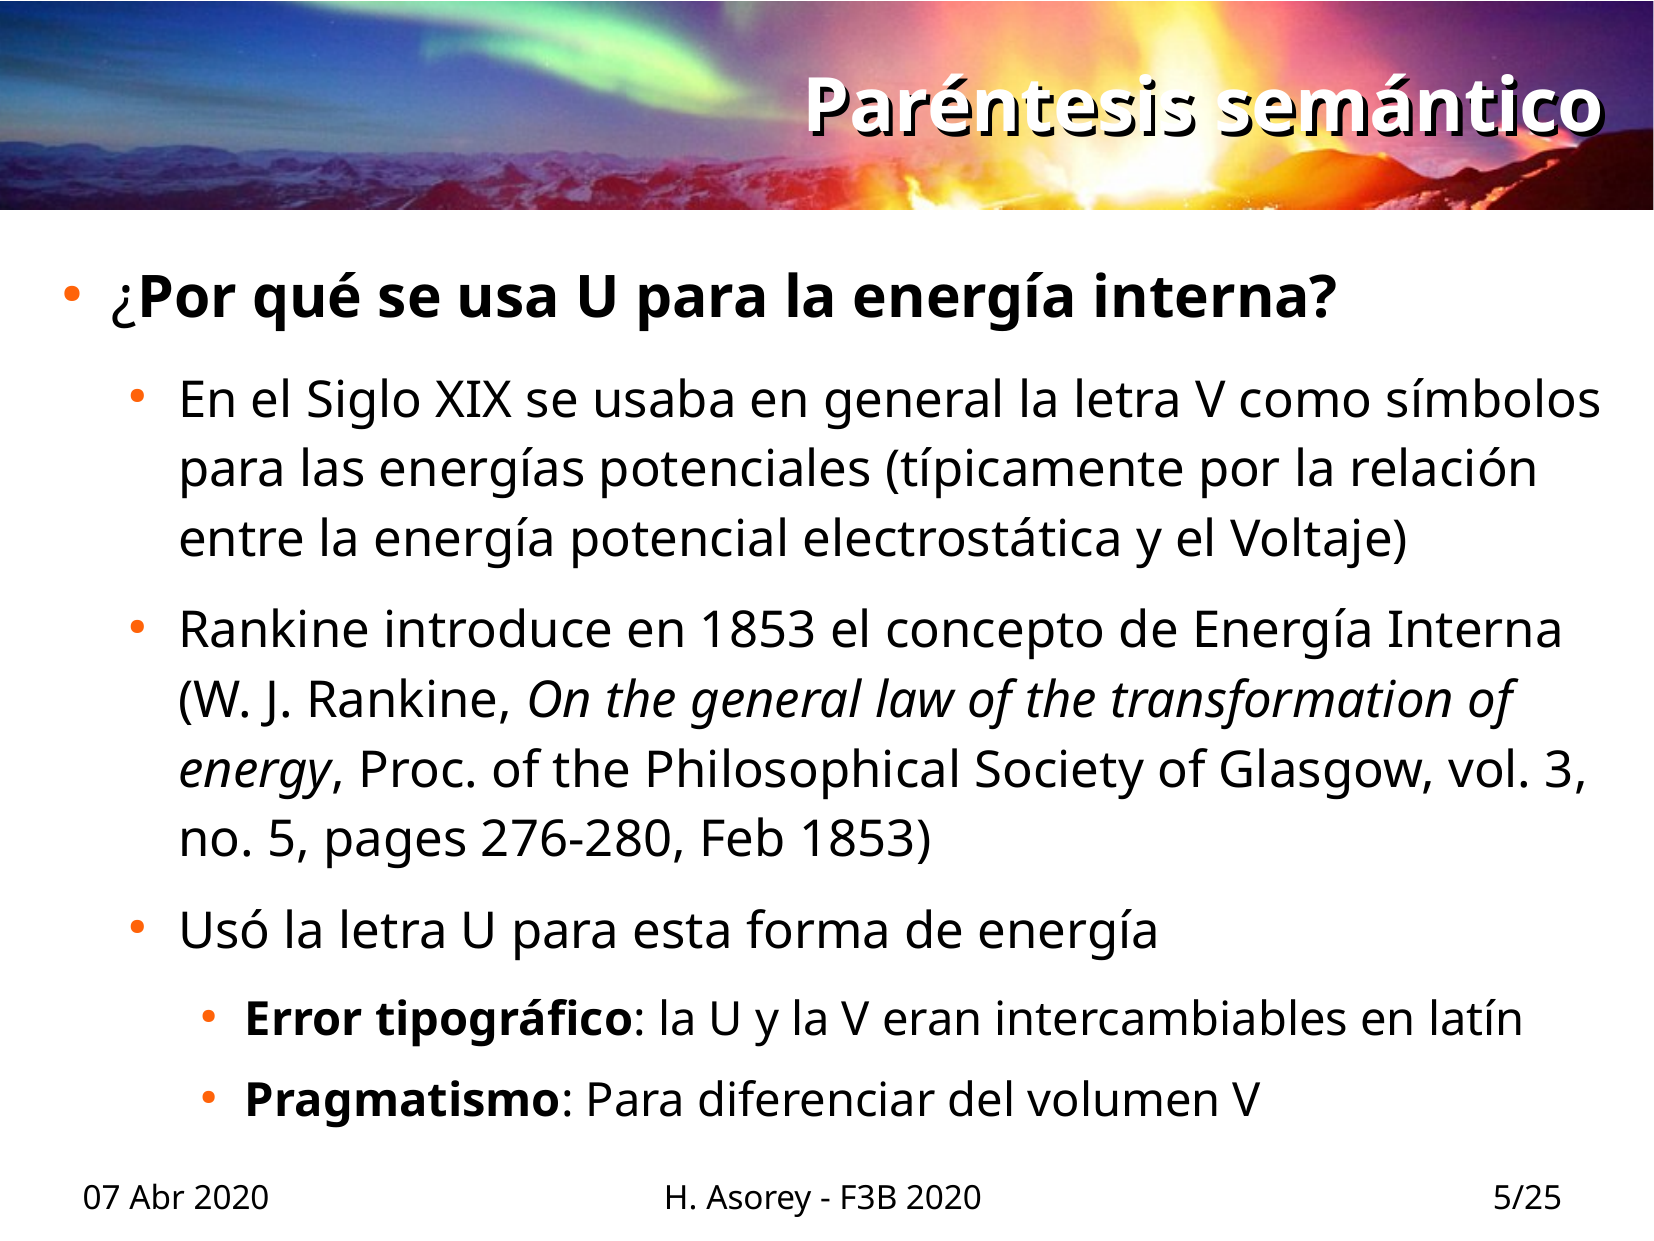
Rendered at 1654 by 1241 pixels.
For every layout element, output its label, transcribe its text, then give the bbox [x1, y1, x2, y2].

picture [0, 1, 1654, 210]
title Paréntesis semántico [45, 15, 1606, 191]
list ¿Por qué se usa U para la energía interna? En el Siglo XIX se usaba en general la letra V como símbolos para las energías potenciales (típicamente por la relación entre la energía potencial electrostática y el Voltaje) Rankine introduce en 1853 el concepto de Energía Interna (W. J. Rankine, On the general law of the transformation of energy, Proc. of the Philosophical Society of Glasgow, vol. 3, no. 5, pages 276-280, Feb 1853) Usó la letra U para esta forma de energía Error tipográfico: la U y la V eran intercambiables en latín Pragmatismo: Para diferenciar del volumen V [45, 255, 1606, 1156]
